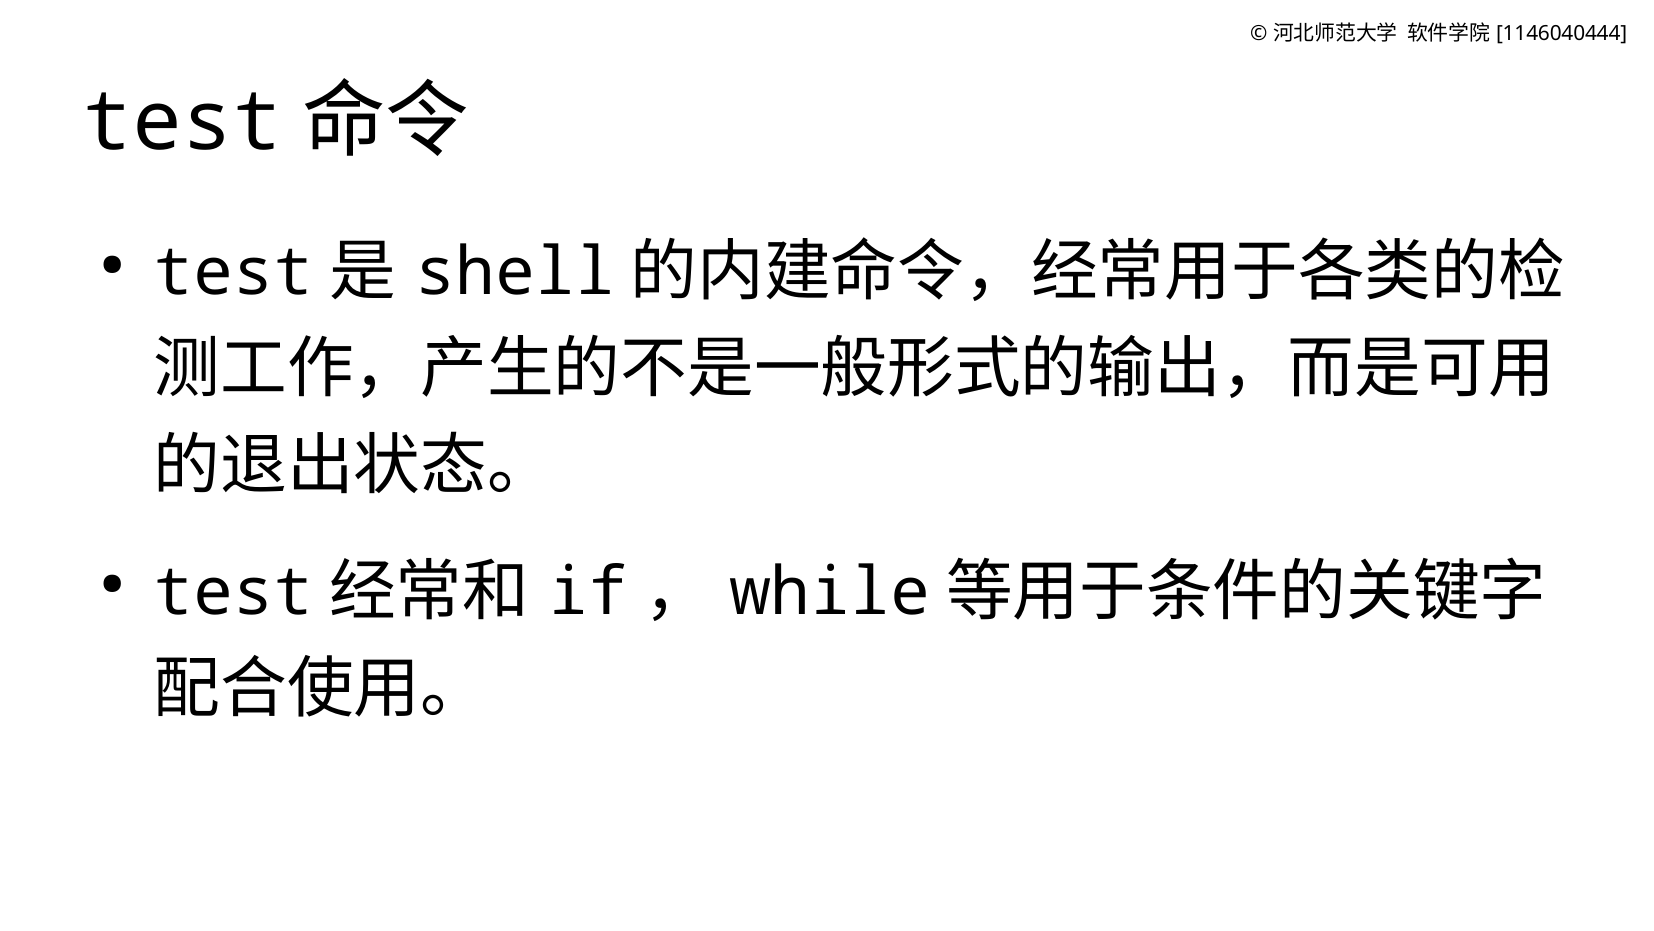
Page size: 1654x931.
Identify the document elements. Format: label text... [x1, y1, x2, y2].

title test命令 [82, 37, 1571, 189]
list test是shell的内建命令，经常用于各类的检测工作，产生的不是一般形式的输出，而是可用的退出状态。 test经常和if，while等用于条件的关键字配合使用。 [82, 217, 1571, 758]
